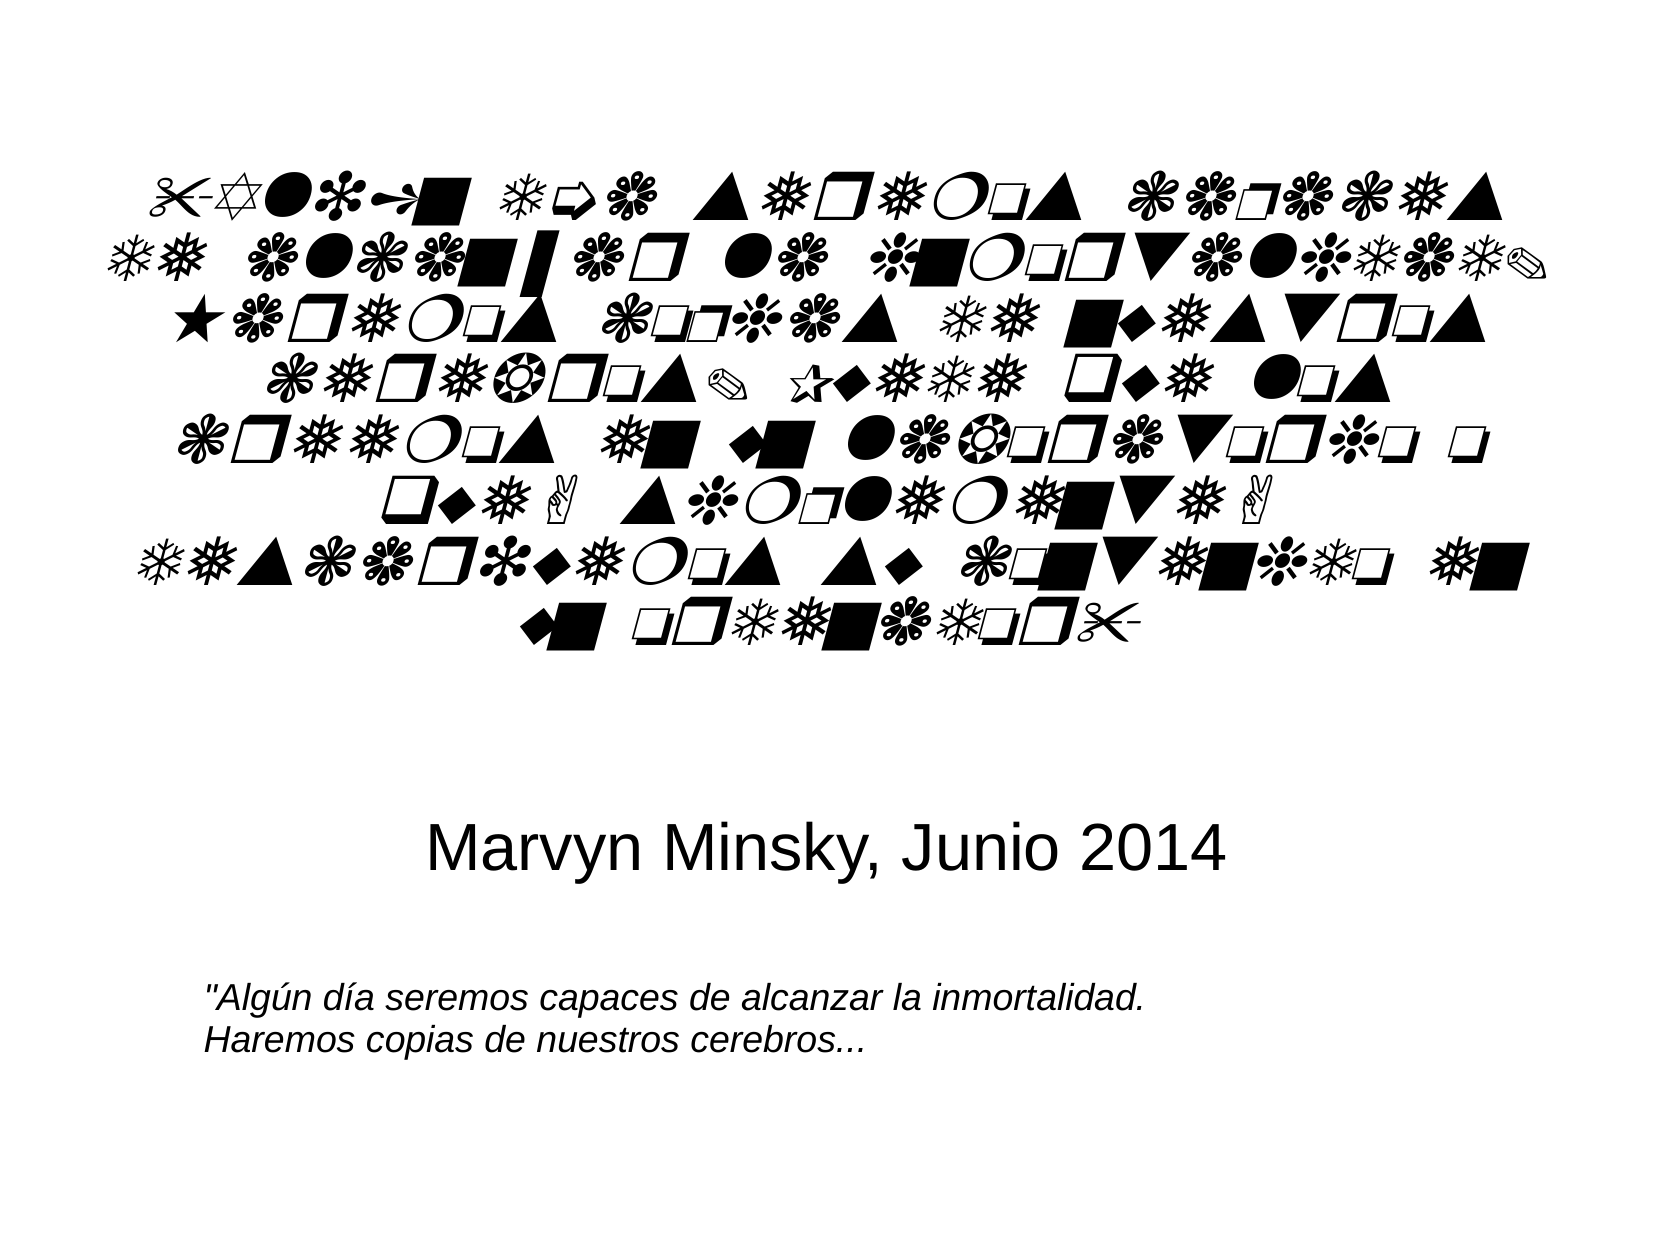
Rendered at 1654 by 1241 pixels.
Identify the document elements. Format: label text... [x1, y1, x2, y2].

text_box "Algún día seremos capaces de alcanzar la inmortalidad. Haremos copias de nuestros cerebros... [188, 927, 1323, 1111]
subtitle "Algún día seremos capaces de alcanzar la inmortalidad. Haremos copias de nuestros cerebros. Puede que los creemos en un laboratorio o que, simplemente, descarguemos su contenido en un ordenador" Marvyn Minsky, Junio 2014 [82, 49, 1571, 1010]
